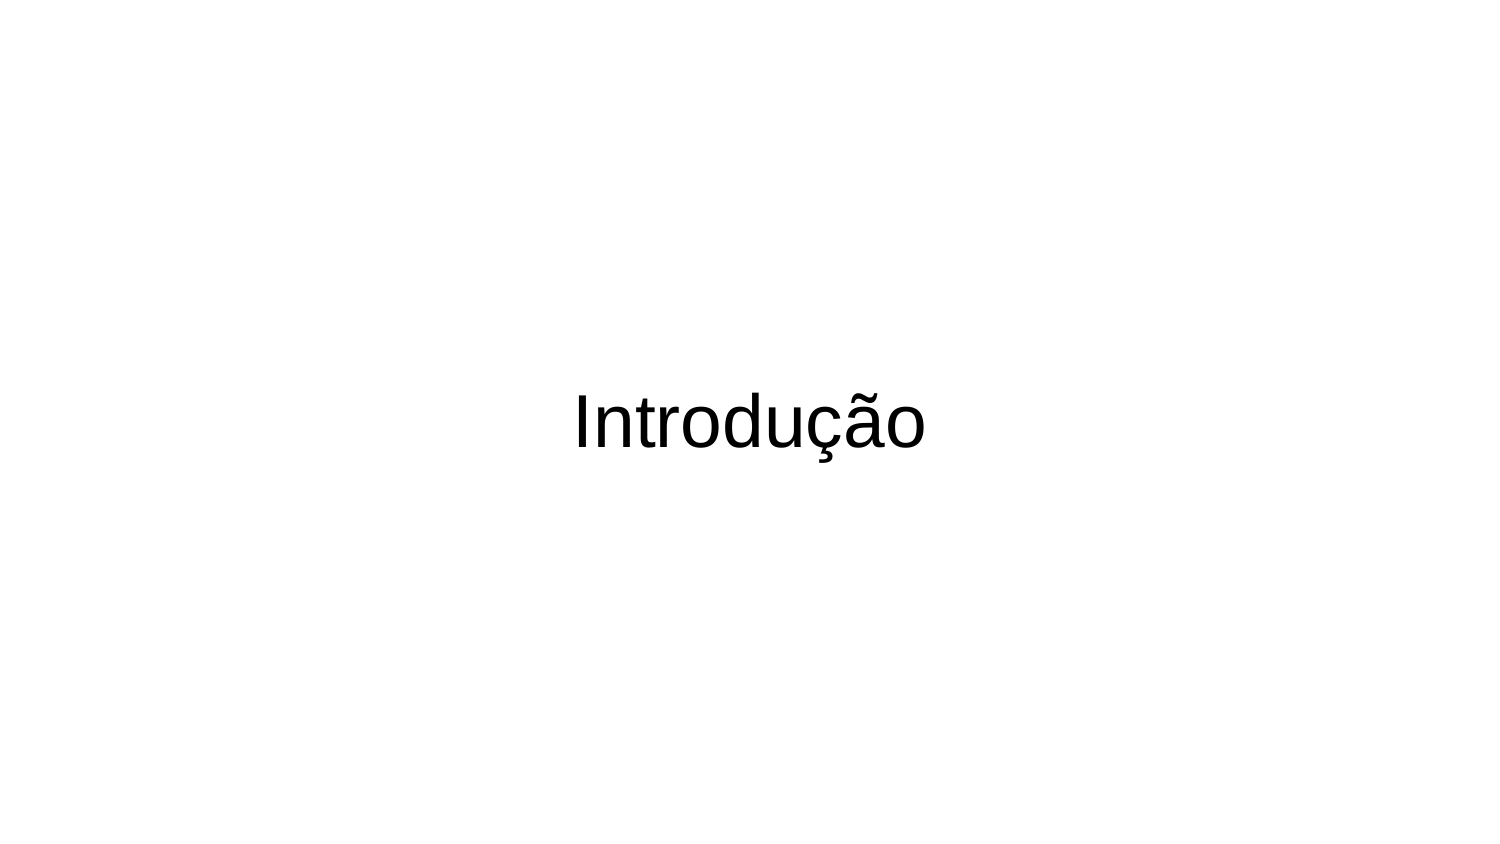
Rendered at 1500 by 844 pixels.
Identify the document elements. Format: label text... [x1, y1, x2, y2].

title Introdução [51, 352, 1449, 491]
